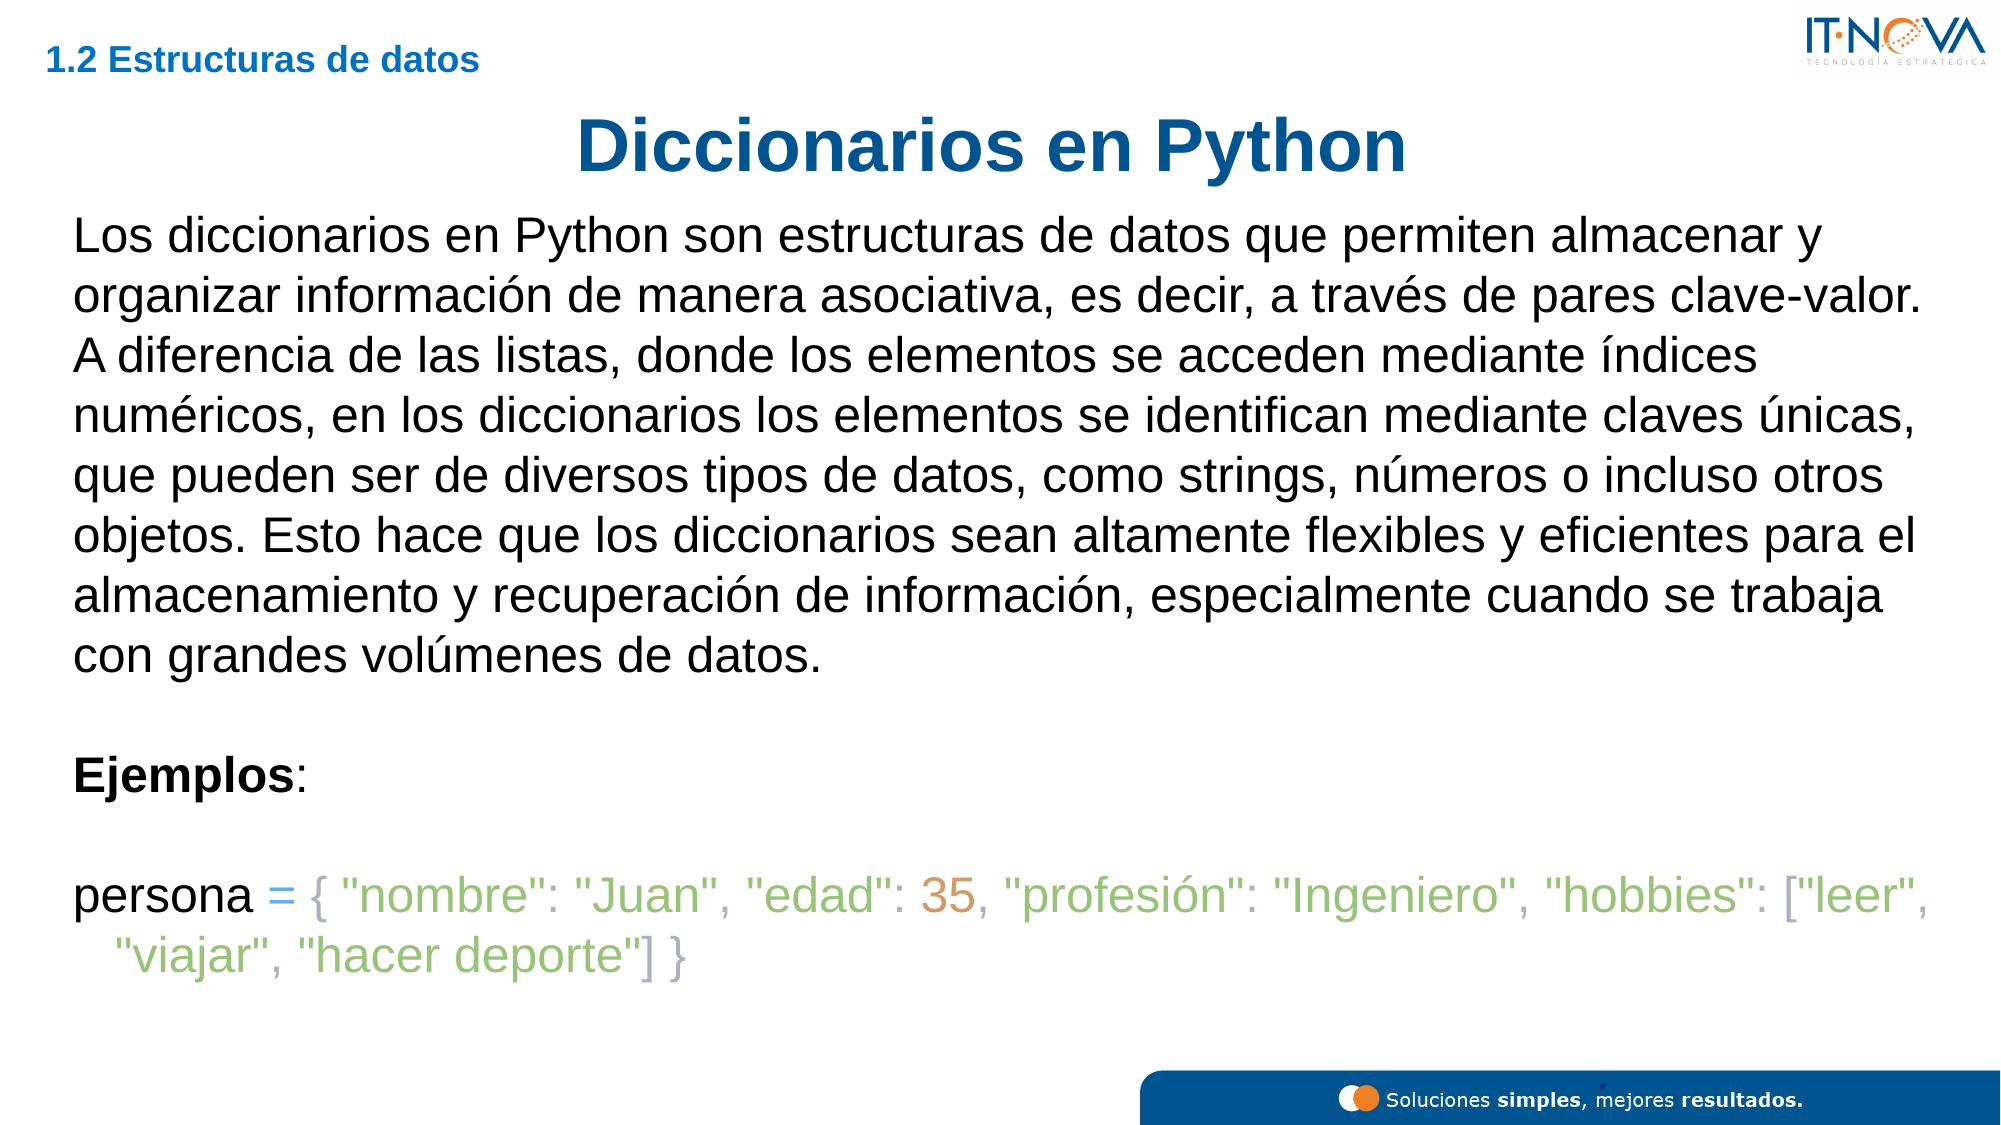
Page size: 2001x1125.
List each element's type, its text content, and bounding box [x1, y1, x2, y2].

text_box 1.2 Estructuras de datos [30, 27, 548, 89]
text_box Diccionarios en Python [561, 88, 1444, 195]
text_box Los diccionarios en Python son estructuras de datos que permiten almacenar y organizar información de manera asociativa, es decir, a través de pares clave-valor. A diferencia de las listas, donde los elementos se acceden mediante índices numéricos, en los diccionarios los elementos se identifican mediante claves únicas, que pueden ser de diversos tipos de datos, como strings, números o incluso otros objetos. Esto hace que los diccionarios sean altamente flexibles y eficientes para el almacenamiento y recuperación de información, especialmente cuando se trabaja con grandes volúmenes de datos. Ejemplos: persona = { "nombre": "Juan", "edad": 35, "profesión": "Ingeniero", "hobbies": ["leer", "viajar", "hacer deporte"] } [57, 195, 1948, 999]
